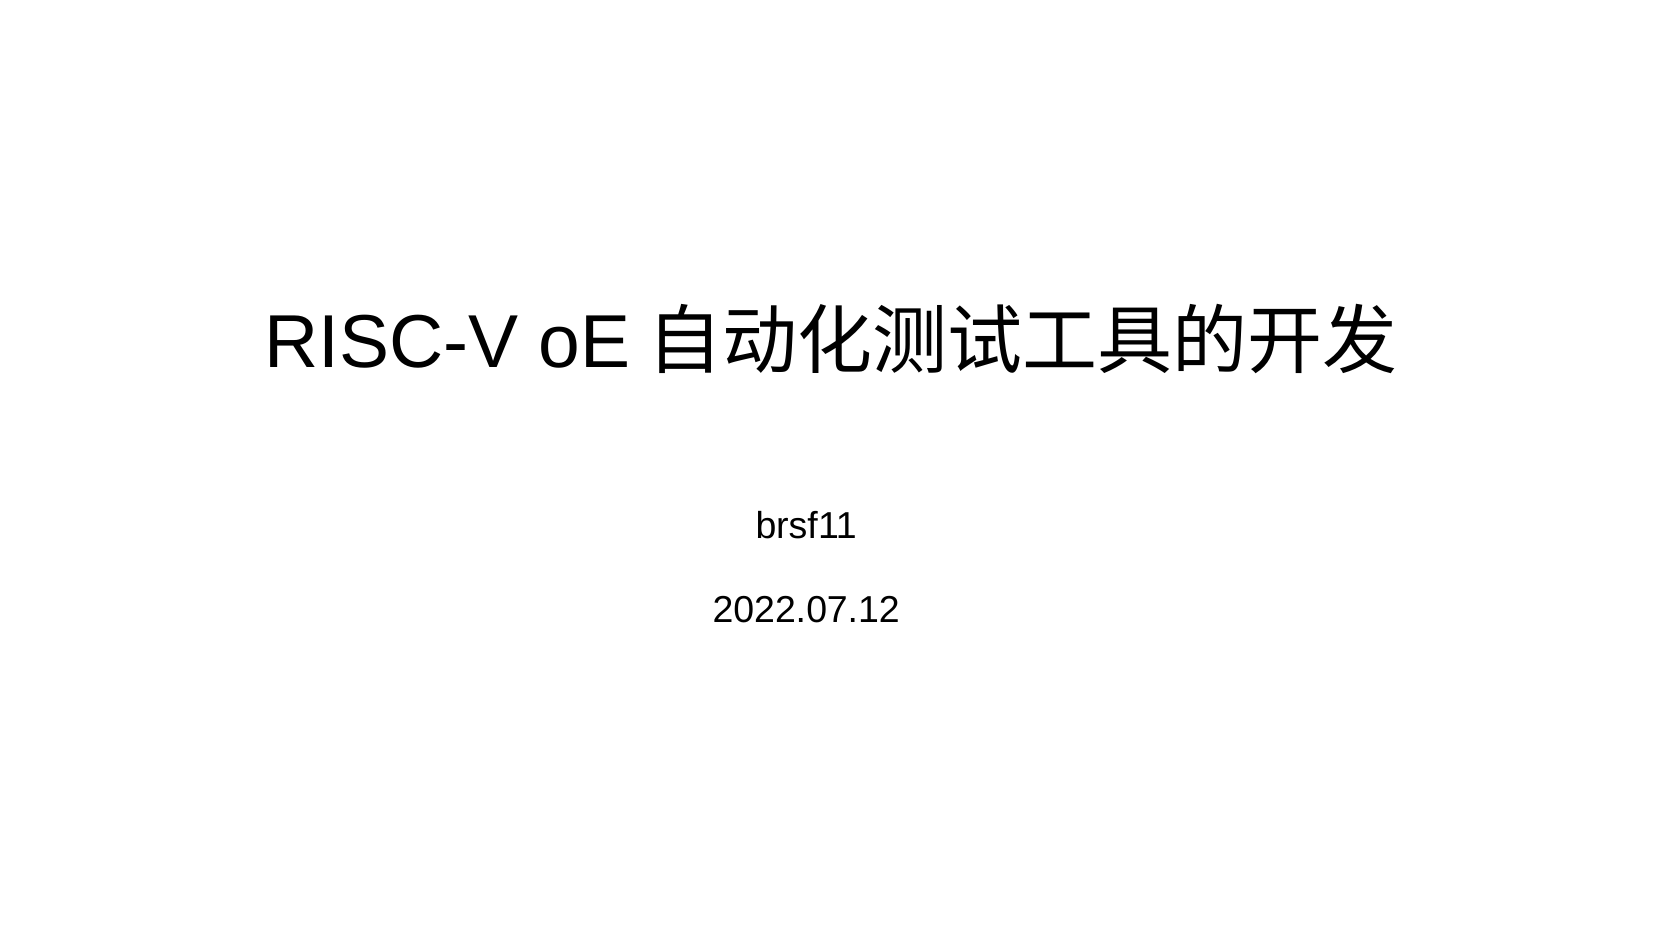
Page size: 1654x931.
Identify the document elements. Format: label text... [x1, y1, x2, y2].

title RISC-V oE自动化测试工具的开发 [86, 257, 1576, 413]
text_box brsf11 2022.07.12 [412, 496, 1201, 638]
